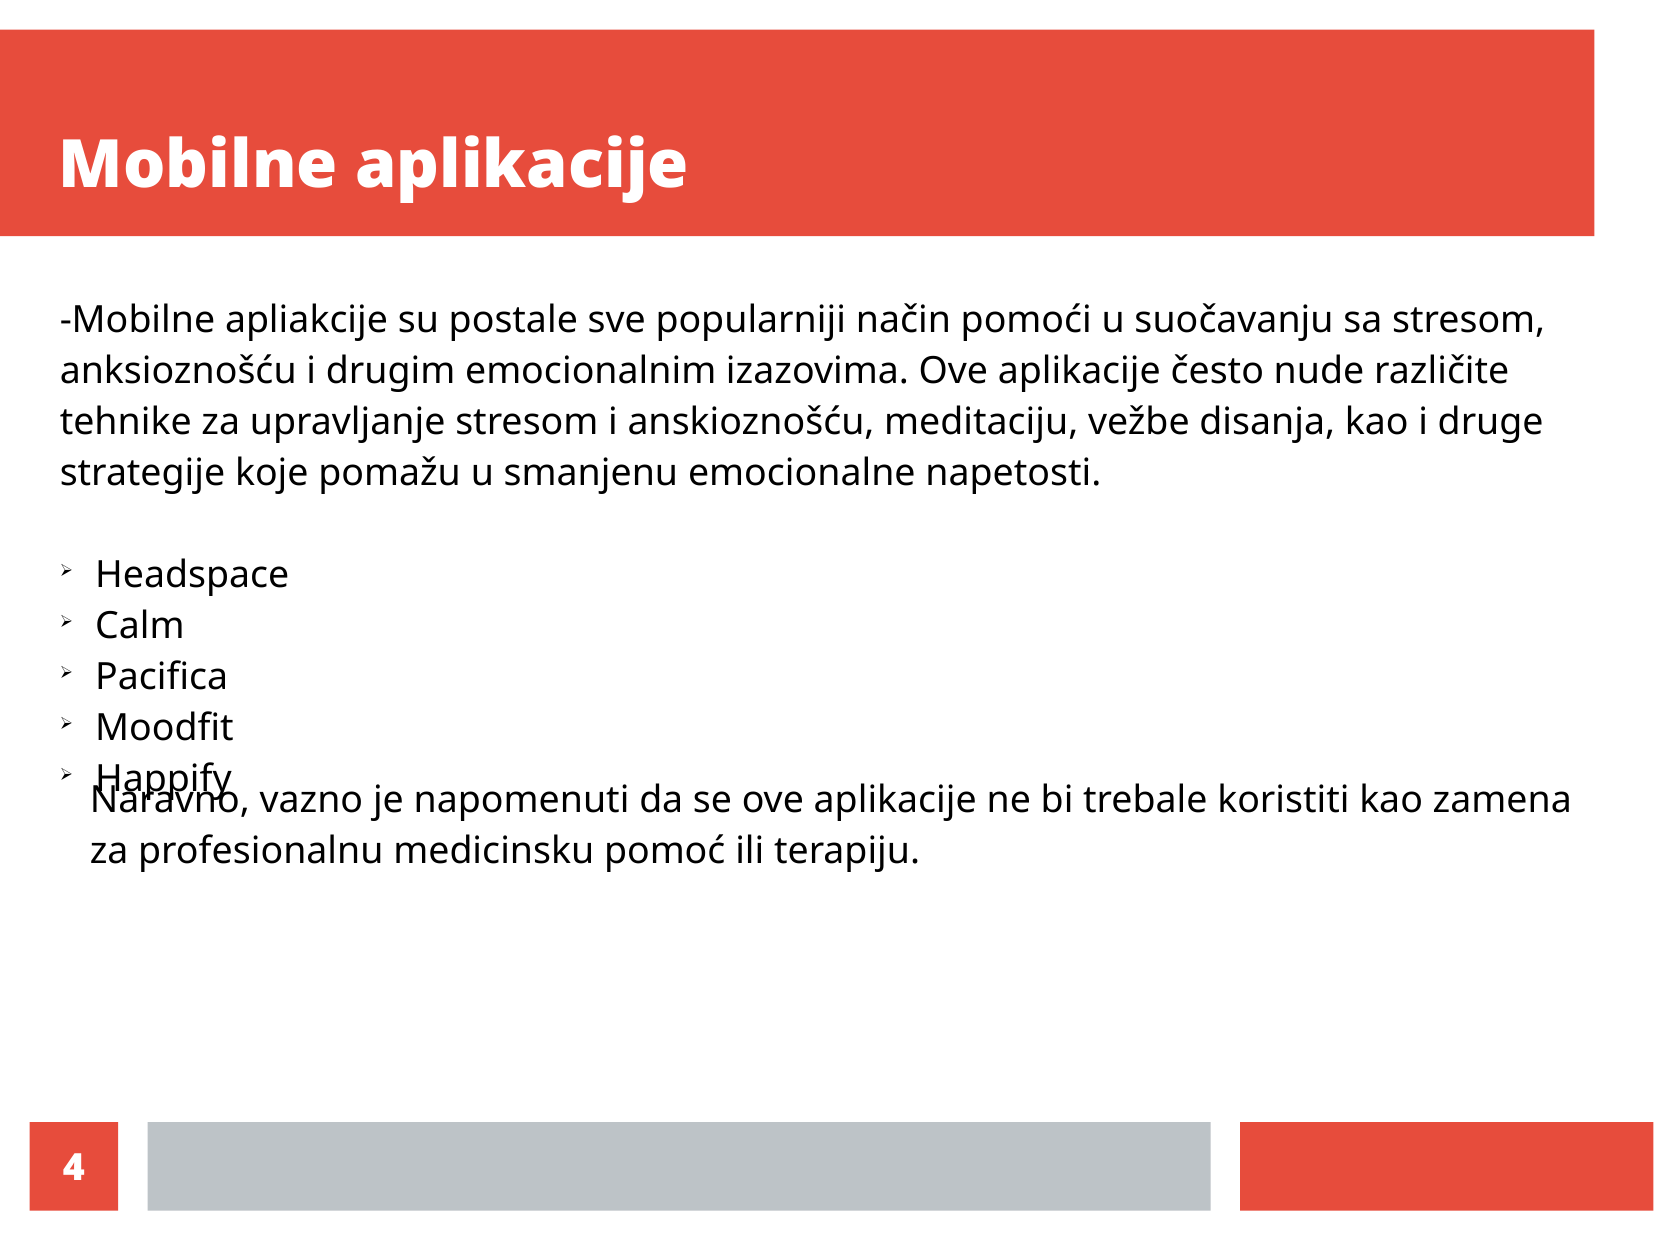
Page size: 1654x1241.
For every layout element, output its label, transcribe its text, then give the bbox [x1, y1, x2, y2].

text_box Naravno, vazno je napomenuti da se ove aplikacije ne bi trebale koristiti kao zamena za profesionalnu medicinsku pomoć ili terapiju. [75, 765, 1606, 867]
text_box -Mobilne apliakcije su postale sve popularniji način pomoći u suočavanju sa stresom, anksioznošću i drugim emocionalnim izazovima. Ove aplikacije često nude različite tehnike za upravljanje stresom i anskioznošću, meditaciju, vežbe disanja, kao i druge strategije koje pomažu u smanjenu emocionalne napetosti. Headspace Calm Pacifica Moodfit Happify [45, 285, 1636, 779]
title Mobilne aplikacije [59, 59, 1595, 207]
